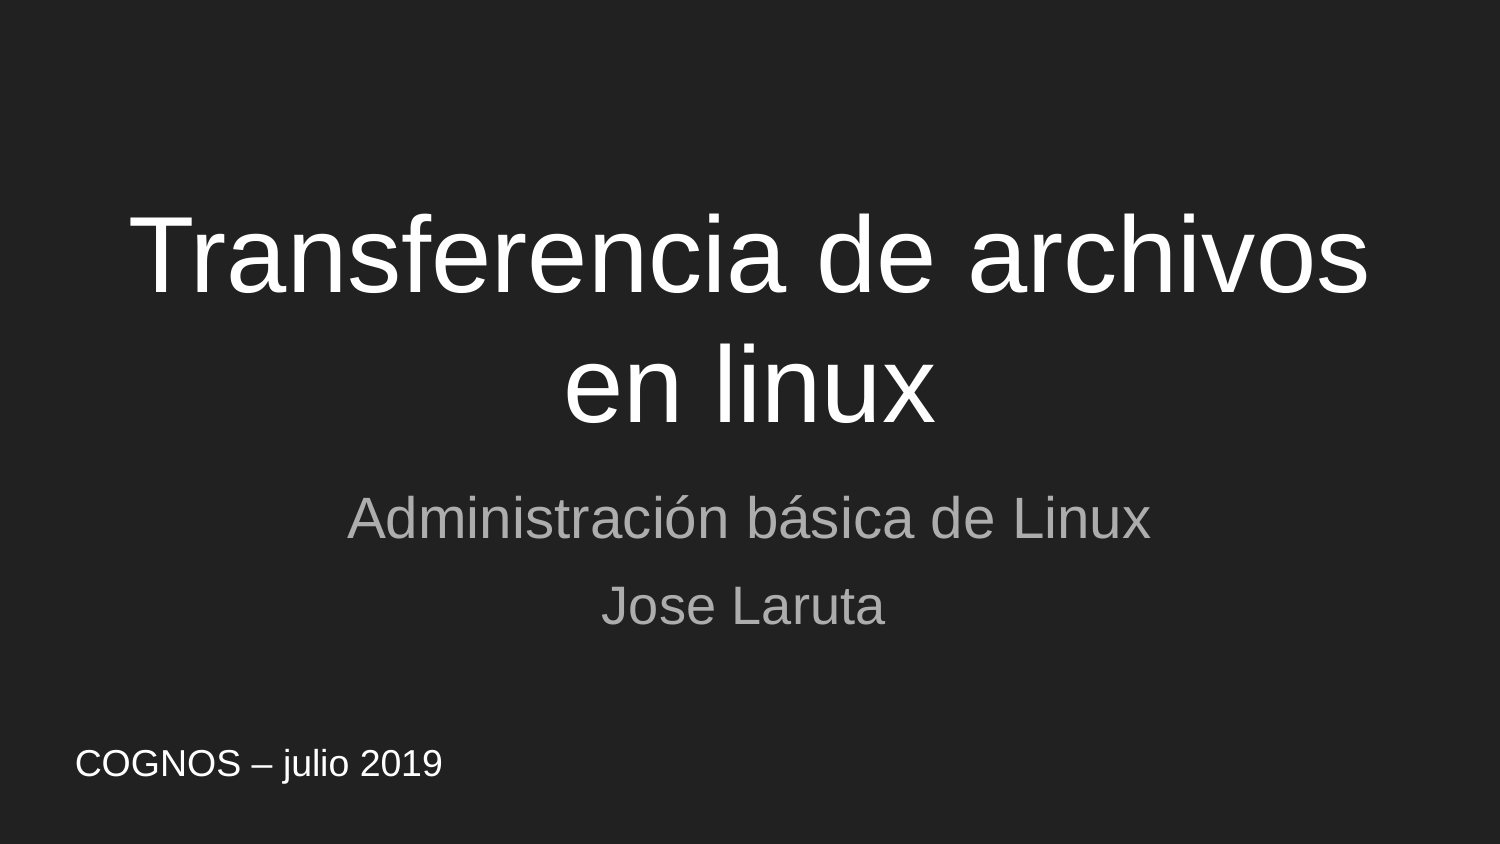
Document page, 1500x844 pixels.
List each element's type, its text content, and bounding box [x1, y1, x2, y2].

title Transferencia de archivos en linux [51, 122, 1449, 459]
text_box Jose Laruta [45, 555, 1443, 685]
subtitle Administración básica de Linux [51, 464, 1449, 595]
text_box COGNOS – julio 2019 [60, 735, 1441, 792]
